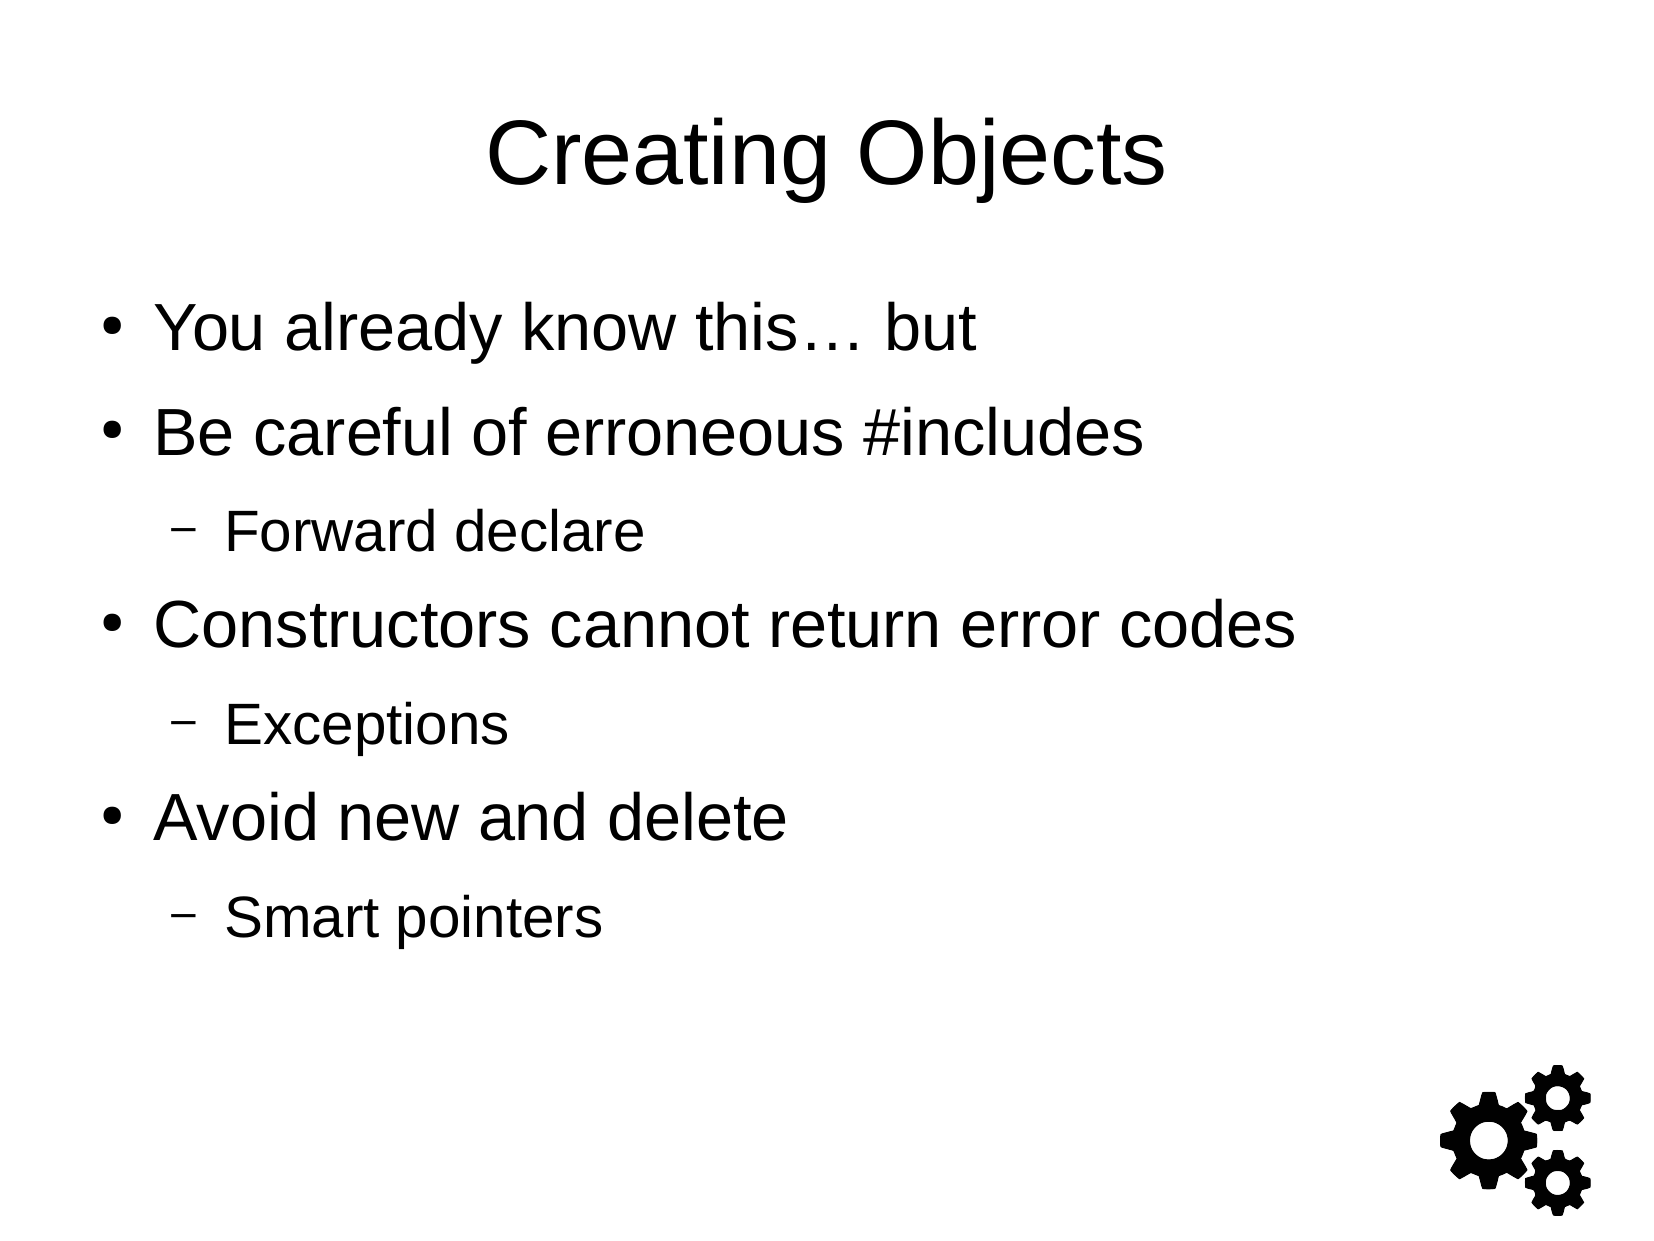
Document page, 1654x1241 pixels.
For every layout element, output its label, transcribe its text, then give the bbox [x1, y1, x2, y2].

picture [1440, 1065, 1591, 1216]
list You already know this… but Be careful of erroneous #includes Forward declare Constructors cannot return error codes Exceptions Avoid new and delete Smart pointers [82, 290, 1571, 1010]
title Creating Objects [82, 49, 1571, 257]
